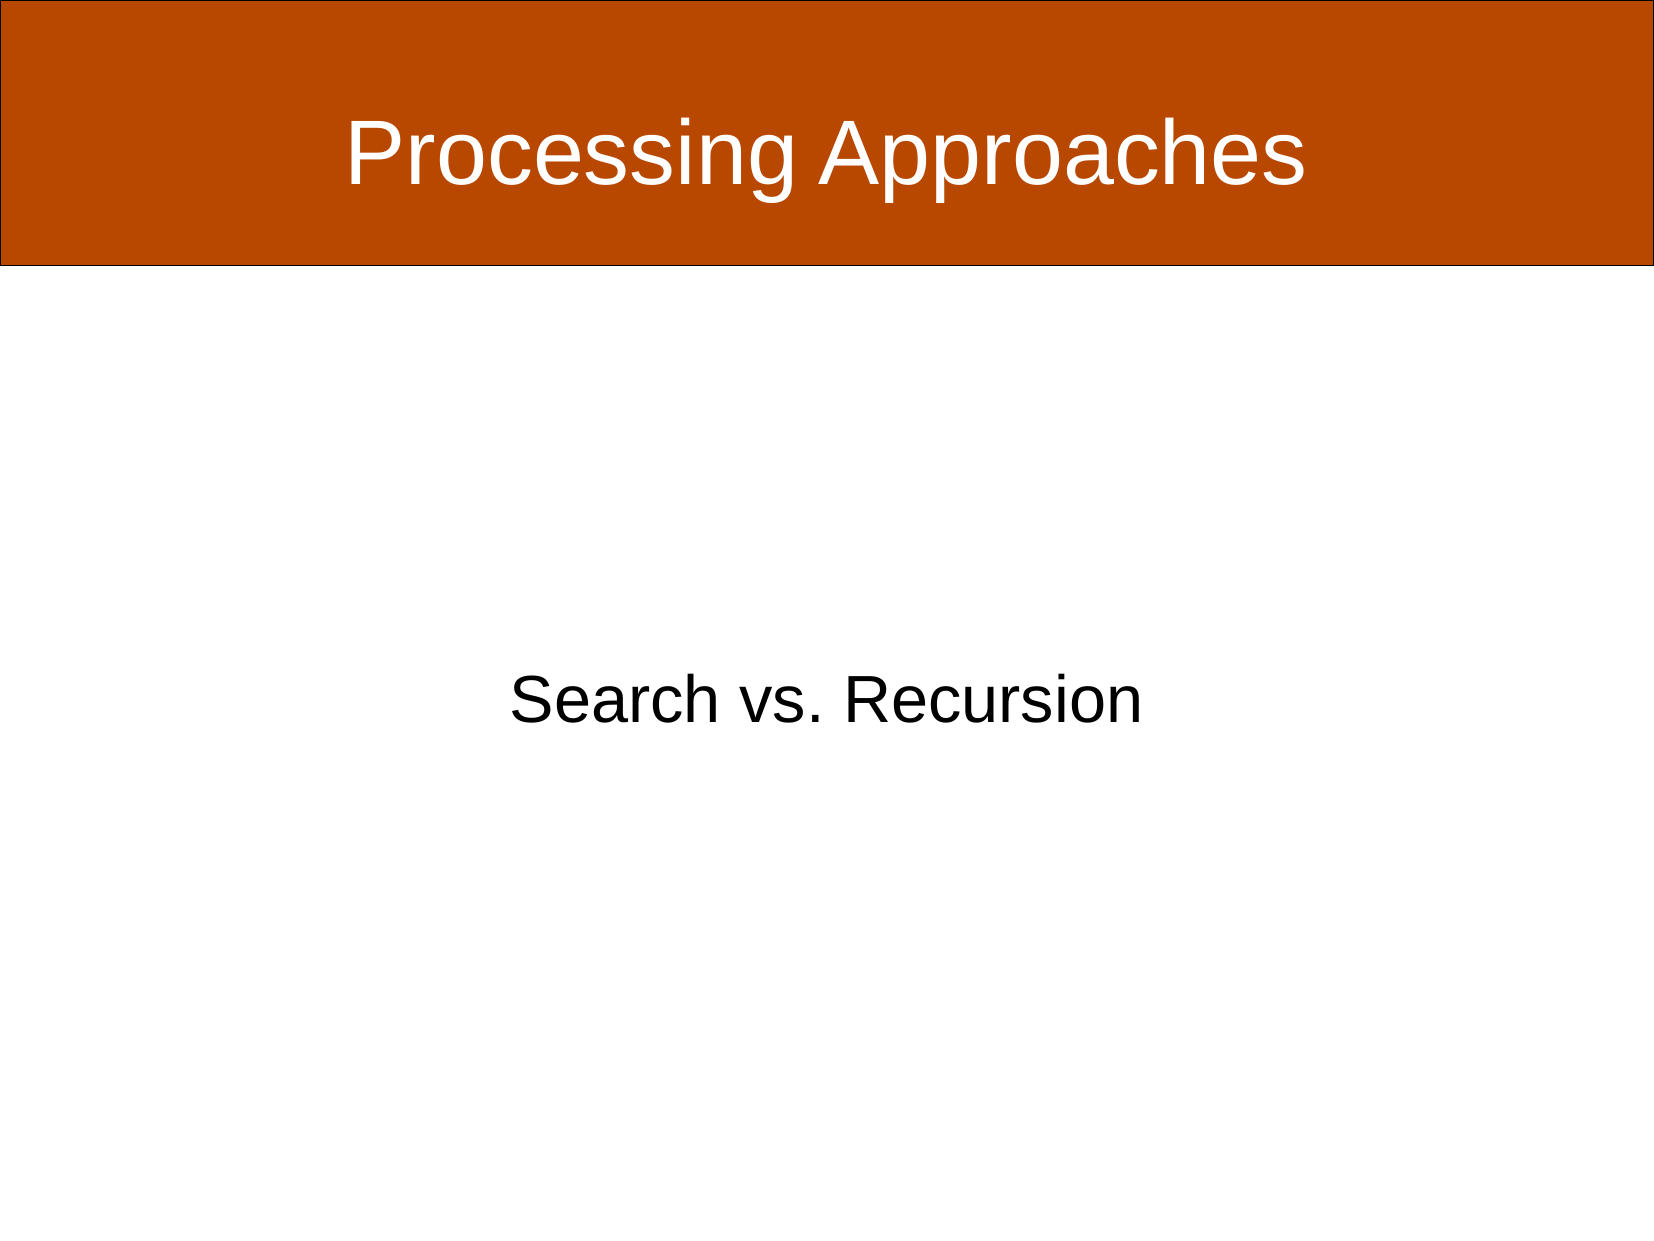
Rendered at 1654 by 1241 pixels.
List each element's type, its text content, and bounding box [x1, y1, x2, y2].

subtitle Search vs. Recursion [82, 297, 1571, 1102]
title Processing Approaches [82, 56, 1571, 250]
